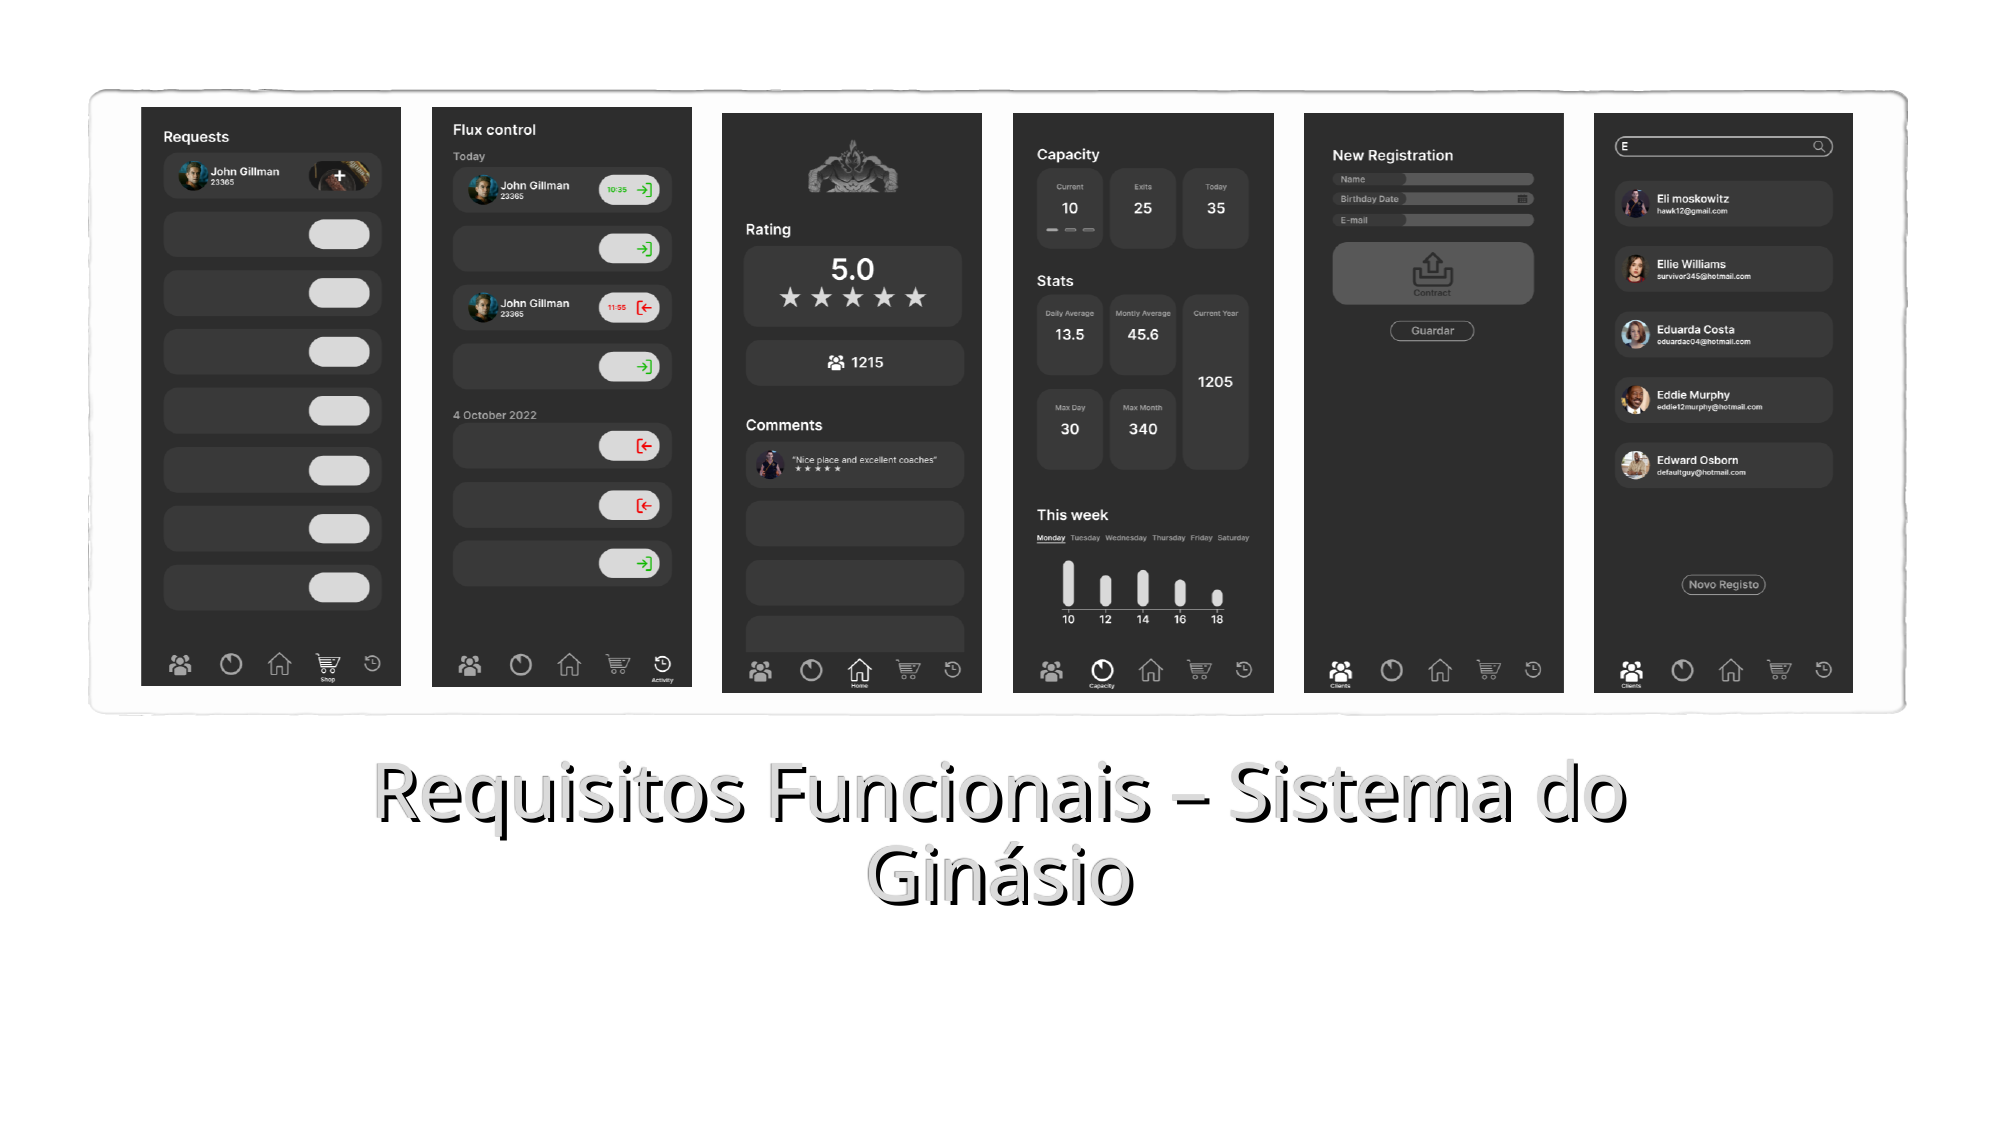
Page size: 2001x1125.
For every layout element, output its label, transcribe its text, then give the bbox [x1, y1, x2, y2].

picture [88, 89, 1908, 716]
title Requisitos Funcionais – Sistema do Ginásio [224, 740, 1774, 926]
